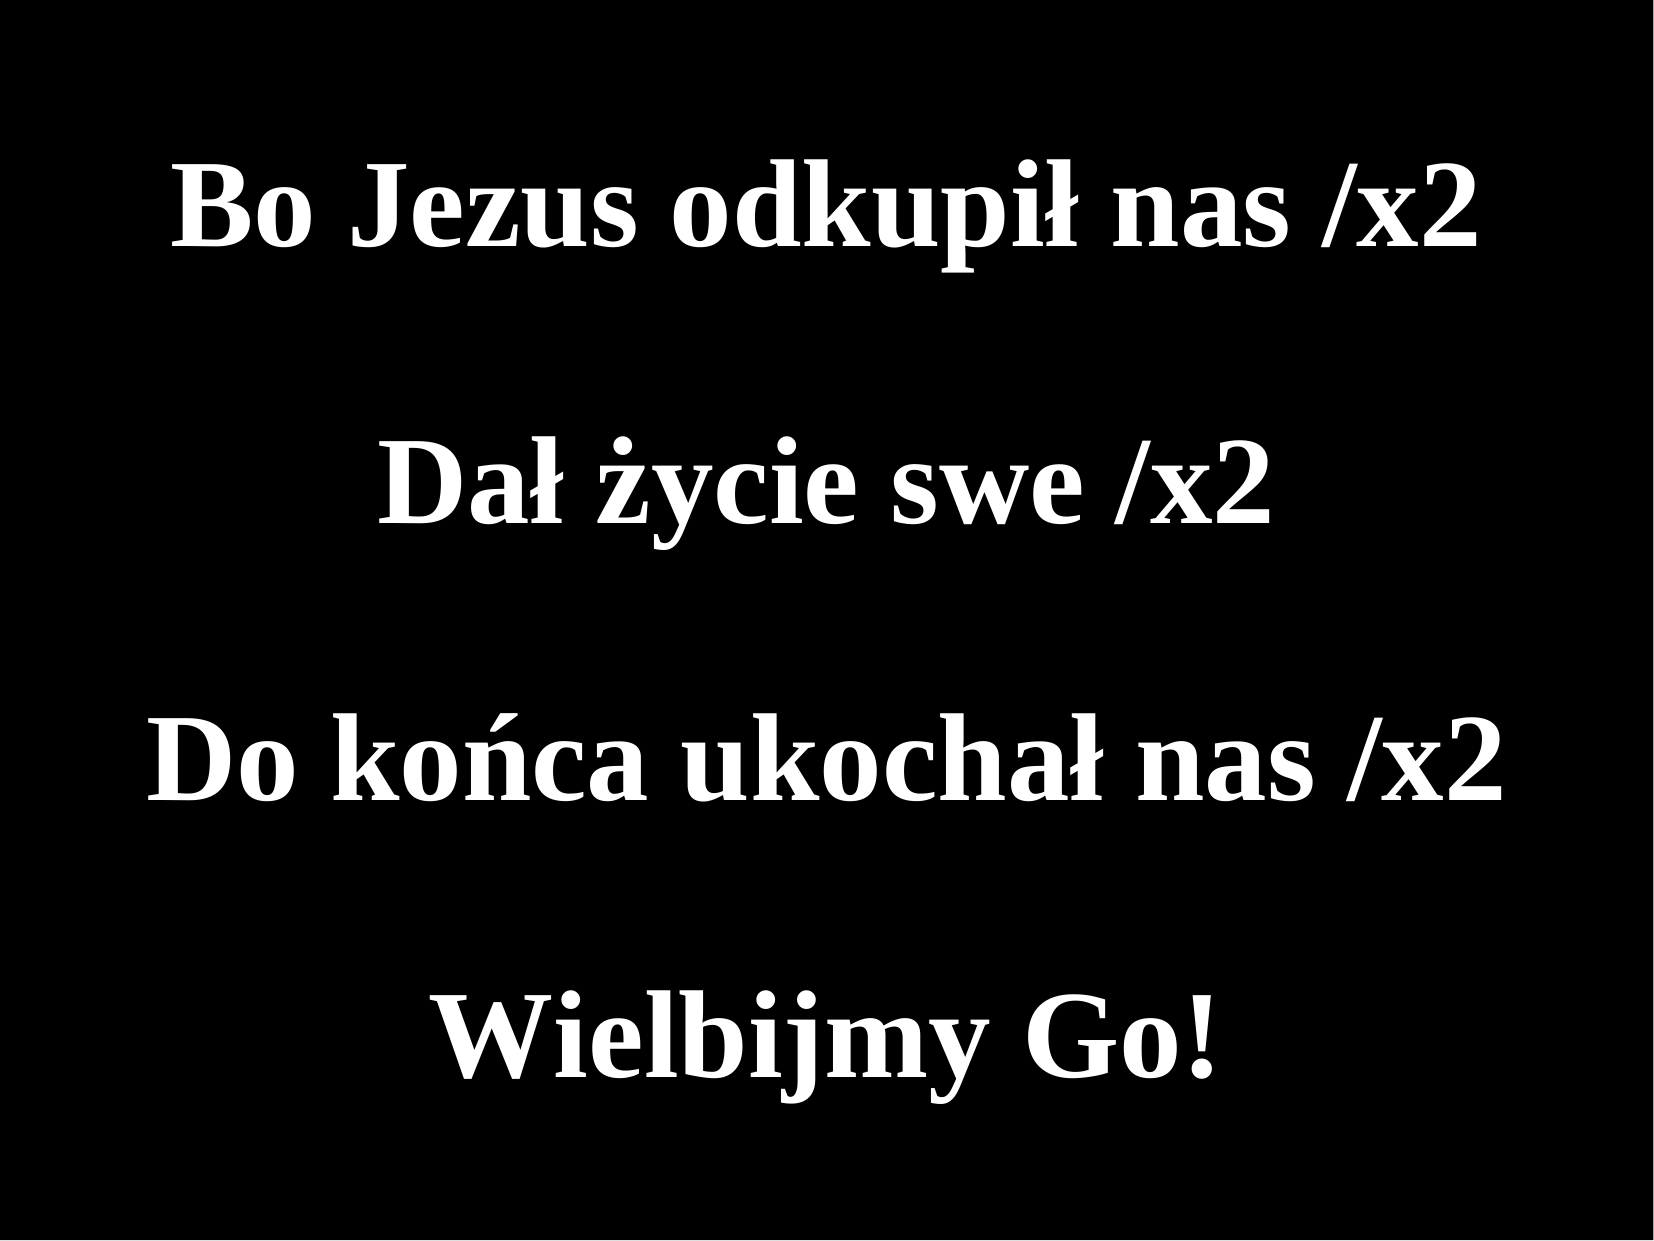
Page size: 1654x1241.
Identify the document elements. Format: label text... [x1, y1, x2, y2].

title Bo Jezus odkupił nas /x2 Dał życie swe /x2 Do końca ukochał nas /x2 Wielbijmy Go! [0, 0, 1654, 1241]
